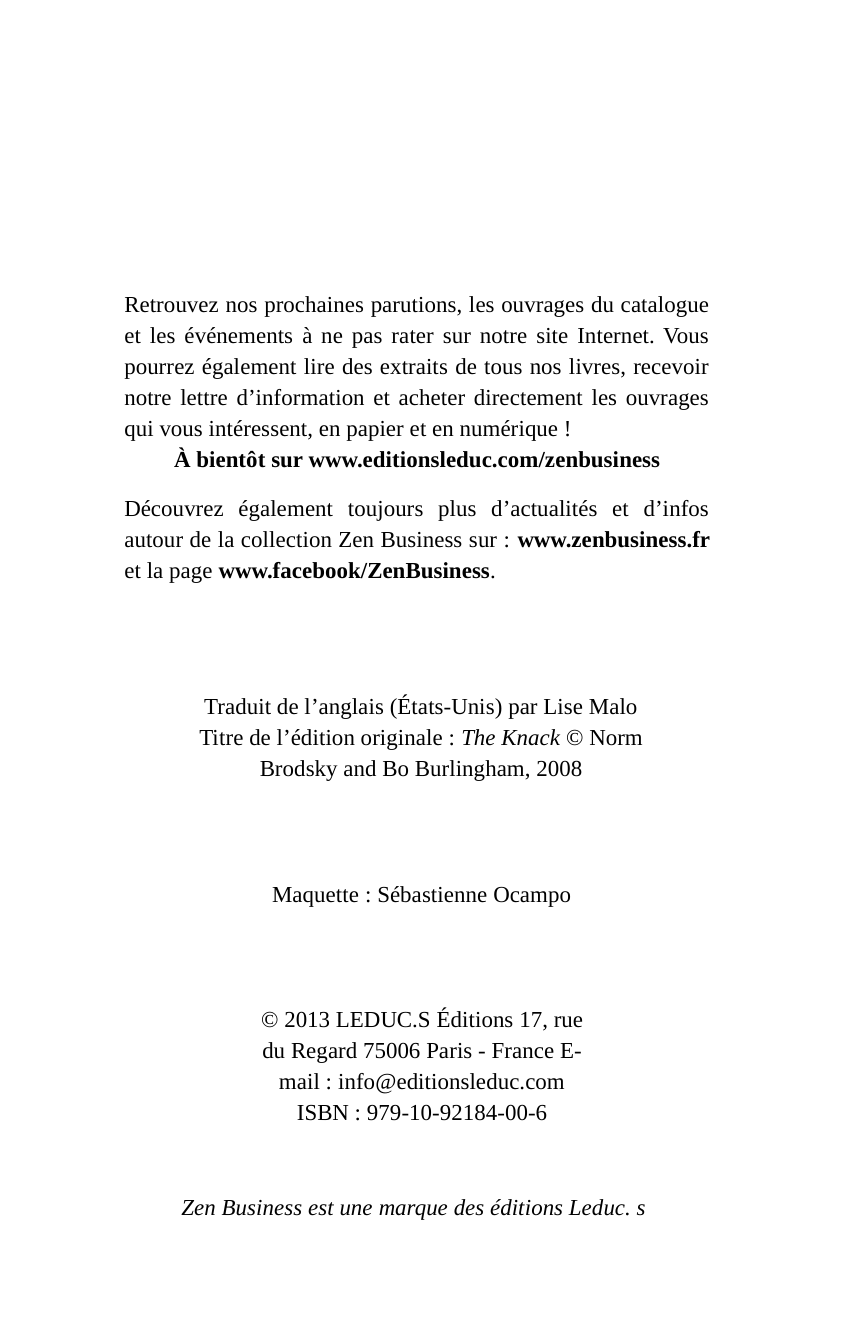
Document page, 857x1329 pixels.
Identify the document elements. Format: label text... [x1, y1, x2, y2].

text_box Zen Business est une marque des éditions Leduc. s [181, 1193, 661, 1220]
text_box Maquette : Sébastienne Ocampo [259, 880, 584, 908]
text_box Traduit de l’anglais (États-Unis) par Lise Malo Titre de l’édition originale : The Knack © Norm Brodsky and Bo Burlingham, 2008 [189, 688, 653, 782]
text_box © 2013 LEDUC.S Éditions 17, rue du Regard 75006 Paris - France E-mail : info@editionsleduc.com ISBN : 979-10-92184-00-6 [258, 1001, 587, 1153]
text_box Retrouvez nos prochaines parutions, les ouvrages du catalogue et les événements à ne pas rater sur notre site Internet. Vous pourrez également lire des extraits de tous nos livres, recevoir notre lettre d’information et acheter directement les ouvrages qui vous intéressent, en papier et en numérique ! À bientôt sur www.editionsleduc.com/zenbusiness Découvrez également toujours plus d’actualités et d’infos autour de la collection Zen Business sur : www.zenbusiness.fr et la page www.facebook/ZenBusiness. [124, 286, 721, 595]
